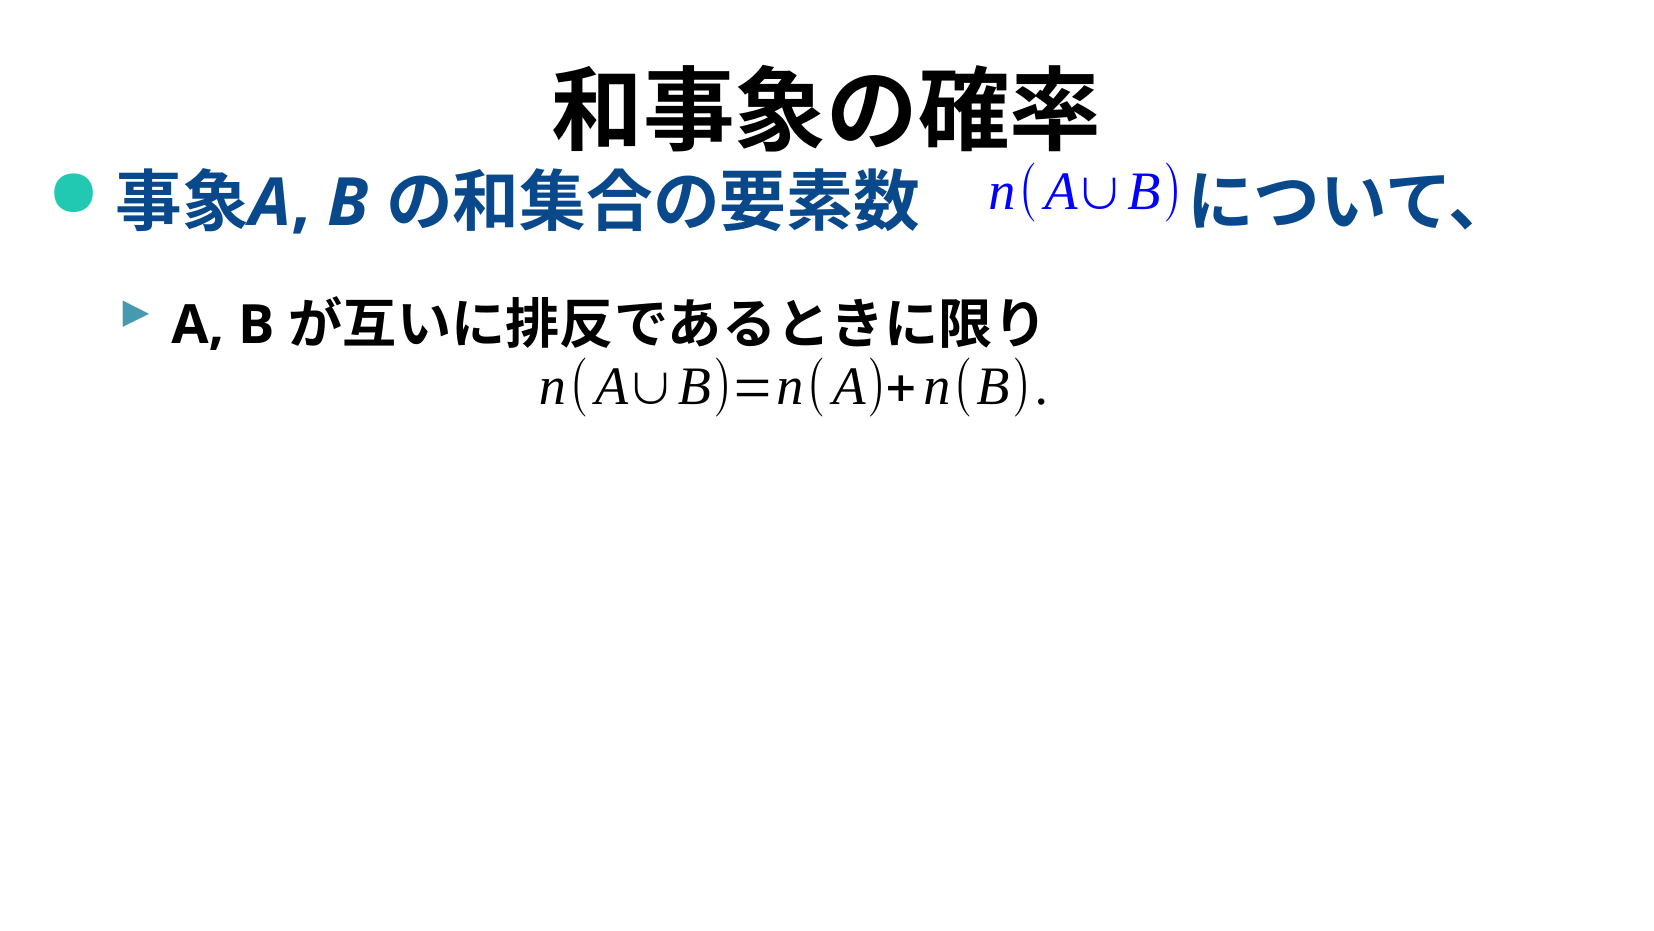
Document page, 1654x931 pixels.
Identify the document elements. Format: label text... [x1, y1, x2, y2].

chart [537, 354, 1049, 420]
list 事象A, B の和集合の要素数 について、 A, B が互いに排反であるときに限り [29, 147, 1654, 473]
chart [986, 159, 1182, 225]
title 和事象の確率 [29, 29, 1625, 147]
